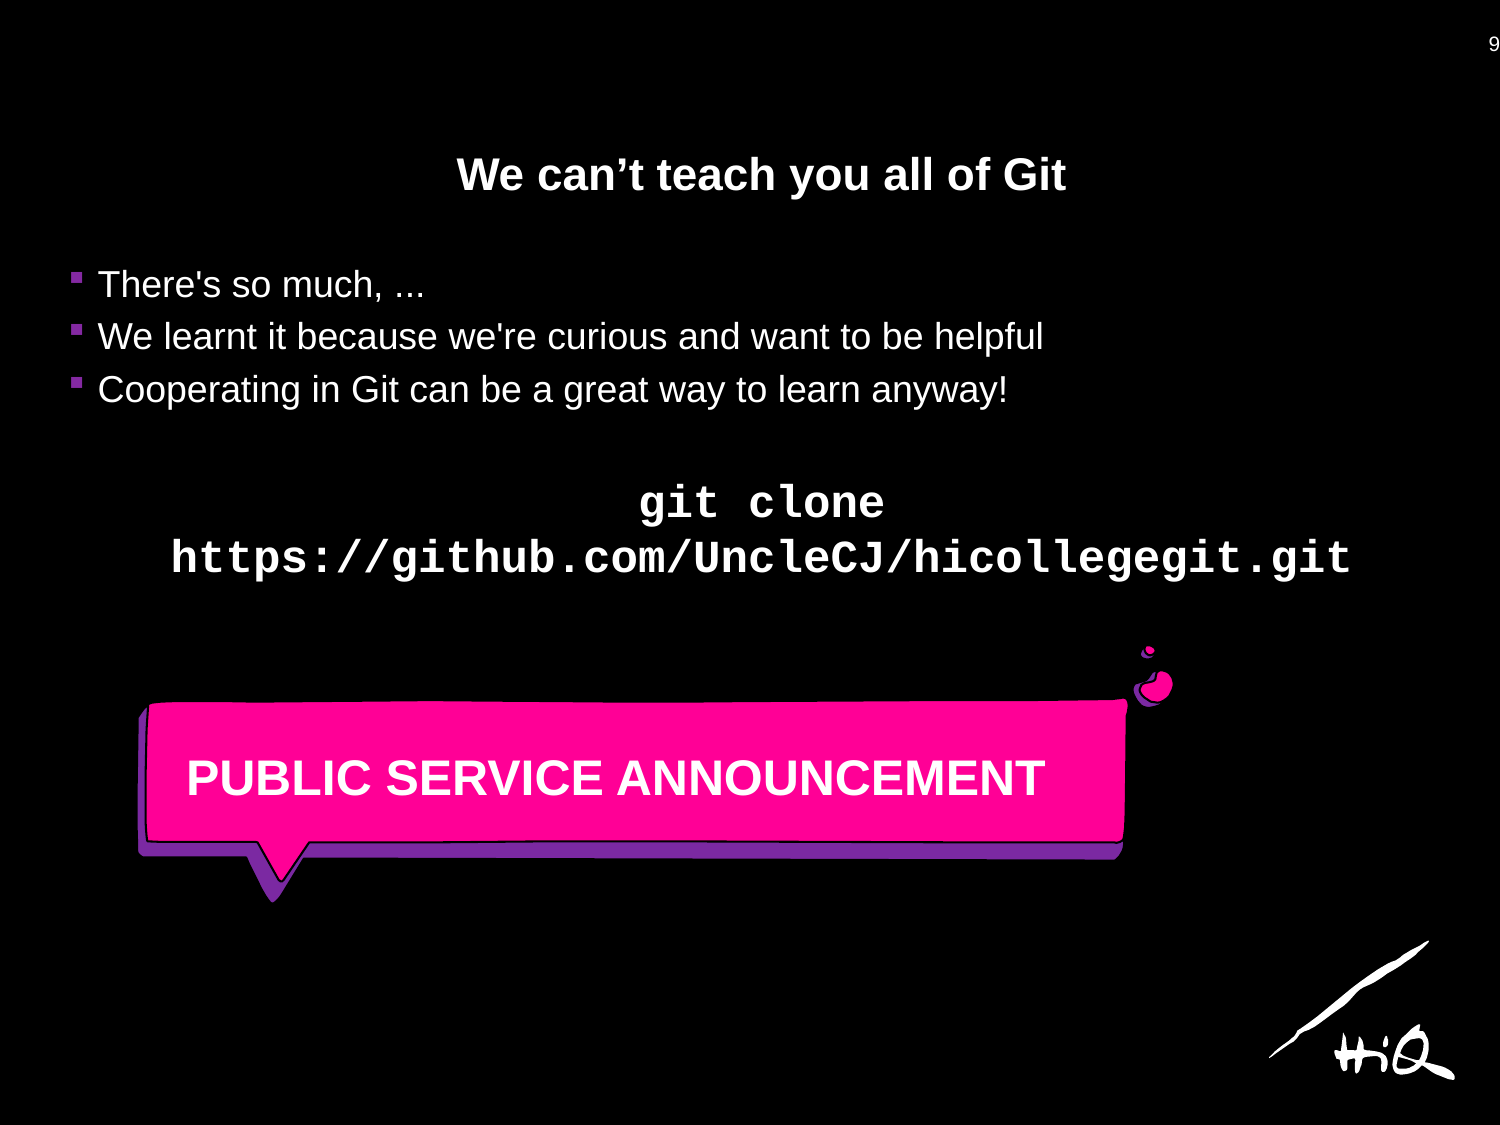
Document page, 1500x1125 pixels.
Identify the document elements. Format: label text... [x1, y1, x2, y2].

title Public service announcement [171, 721, 1093, 829]
slide_number <number> [1452, 31, 1500, 79]
list We can’t teach you all of Git There's so much, ... We learnt it because we're curious and want to be helpful Cooperating in Git can be a great way to learn anyway! git clone https://github.com/UncleCJ/hicollegegit.git [53, 137, 1471, 681]
